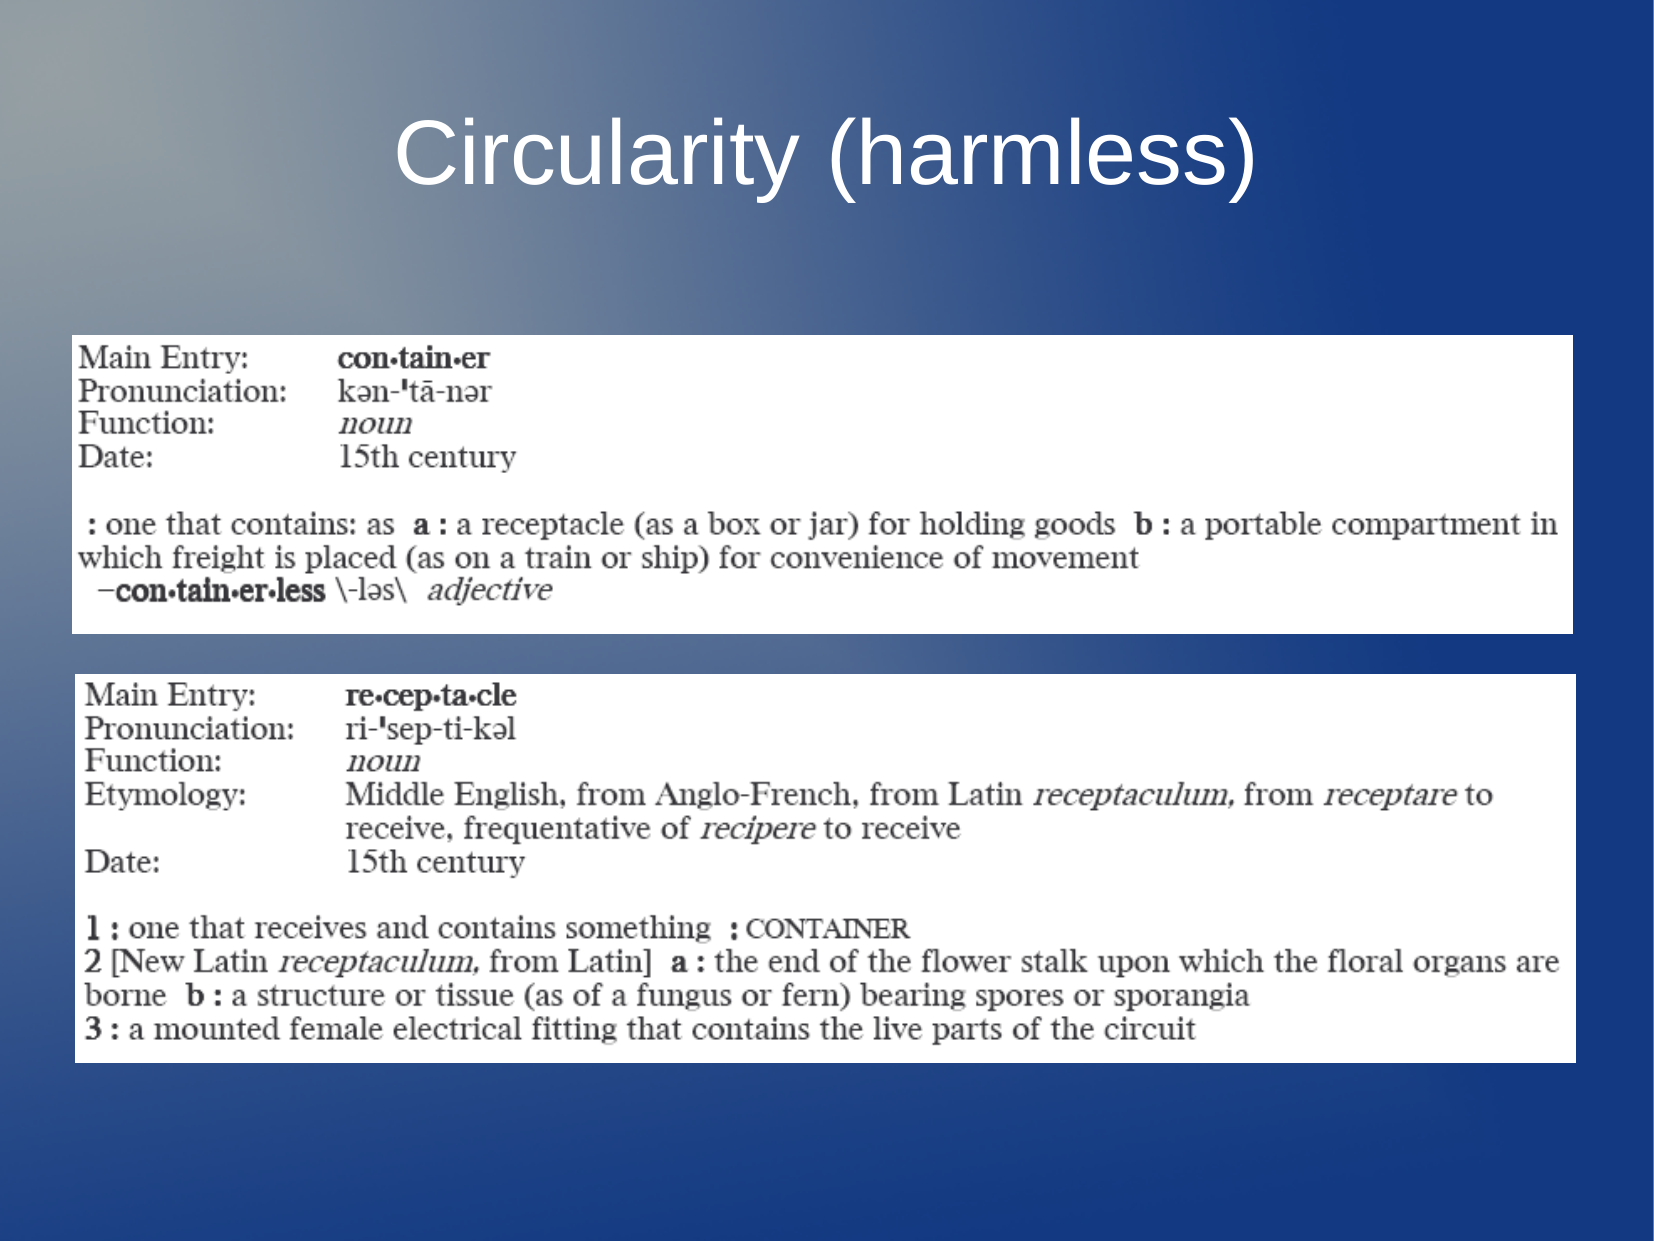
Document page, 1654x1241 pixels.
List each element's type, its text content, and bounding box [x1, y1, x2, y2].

title Circularity (harmless) [82, 49, 1571, 257]
picture [0, 0, 1654, 1241]
